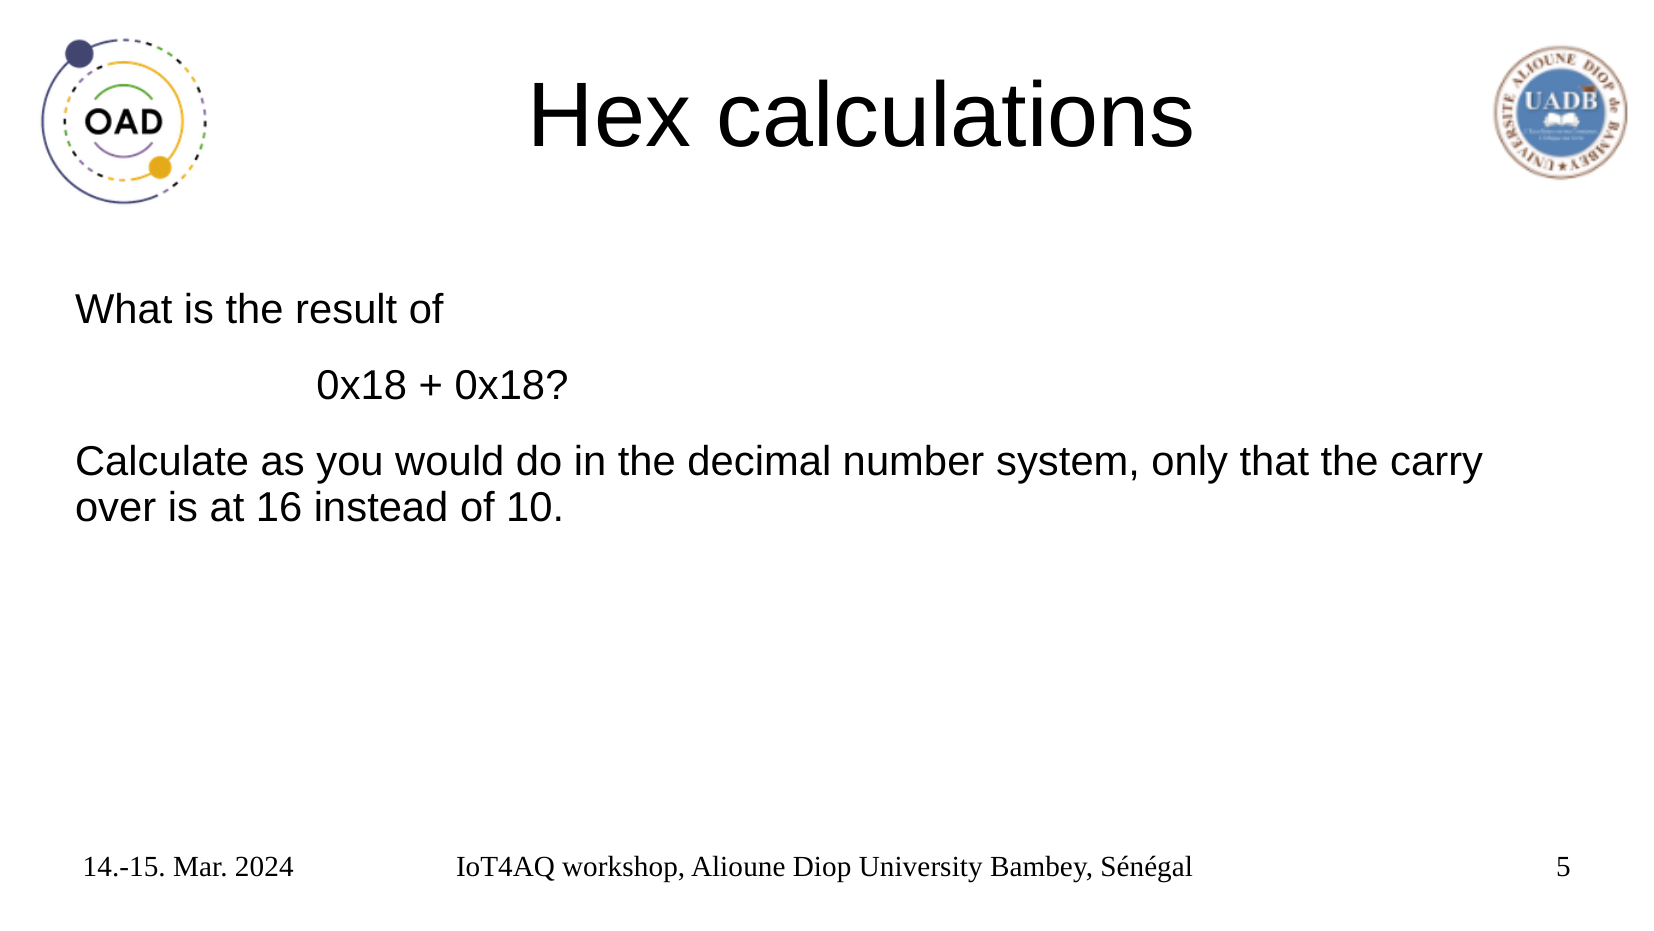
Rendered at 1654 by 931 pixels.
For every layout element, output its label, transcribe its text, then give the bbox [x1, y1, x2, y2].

title Hex calculations [278, 37, 1446, 193]
list What is the result of 0x18 + 0x18? Calculate as you would do in the decimal number system, only that the carry over is at 16 instead of 10. [75, 285, 1564, 826]
picture [1482, 37, 1641, 188]
picture [0, 24, 242, 225]
